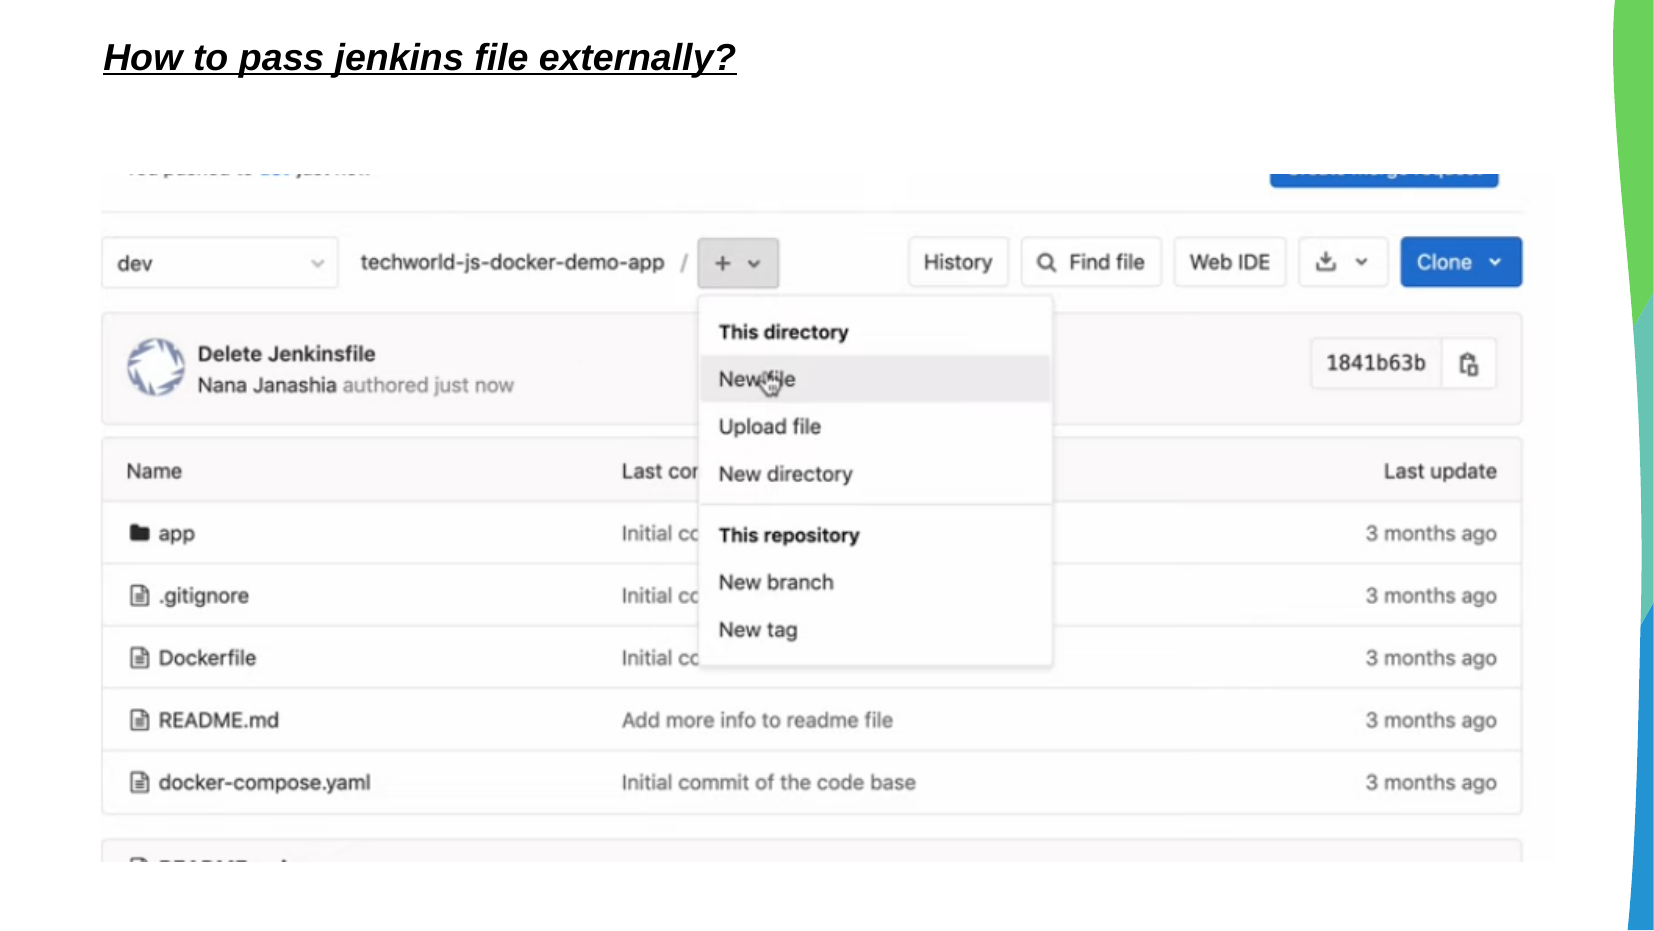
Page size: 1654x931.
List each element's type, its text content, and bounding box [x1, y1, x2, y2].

text_box How to pass jenkins file externally? [88, 29, 1595, 129]
picture [100, 174, 1556, 862]
